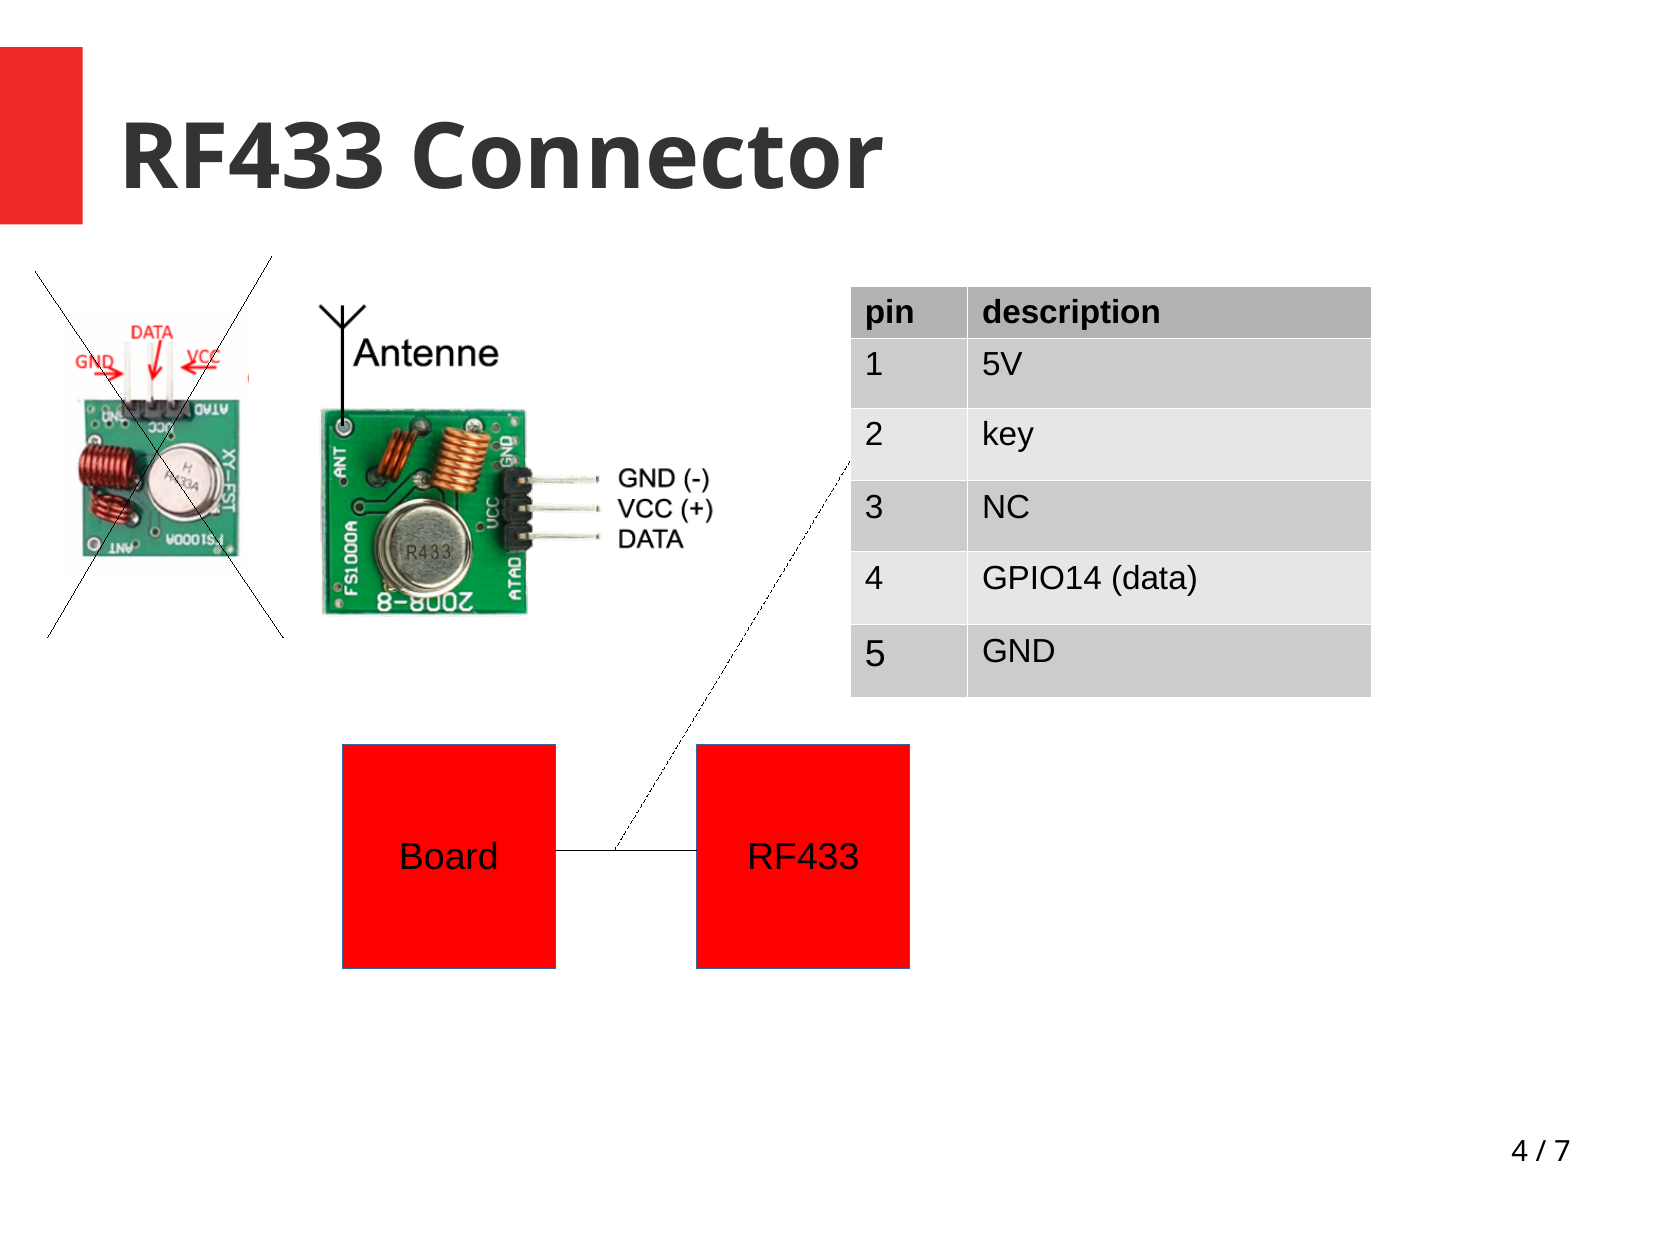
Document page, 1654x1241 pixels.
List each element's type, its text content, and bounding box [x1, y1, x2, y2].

table_cell GND [968, 625, 1371, 697]
title RF433 Connector [118, 49, 1571, 257]
table_header description [968, 287, 1371, 338]
table_cell 5 [851, 625, 967, 697]
table_cell 1 [851, 339, 967, 408]
text_box RF433 [696, 744, 910, 969]
text_box Board [342, 744, 556, 969]
table_cell 3 [851, 481, 967, 551]
table_cell GPIO14 (data) [968, 552, 1371, 624]
picture [61, 307, 249, 579]
table_header pin [851, 287, 967, 338]
table_cell 4 [851, 552, 967, 624]
table_cell 5V [968, 339, 1371, 408]
table_cell key [968, 409, 1371, 480]
picture [307, 297, 721, 626]
table_cell 2 [851, 409, 967, 480]
table_cell NC [968, 481, 1371, 551]
